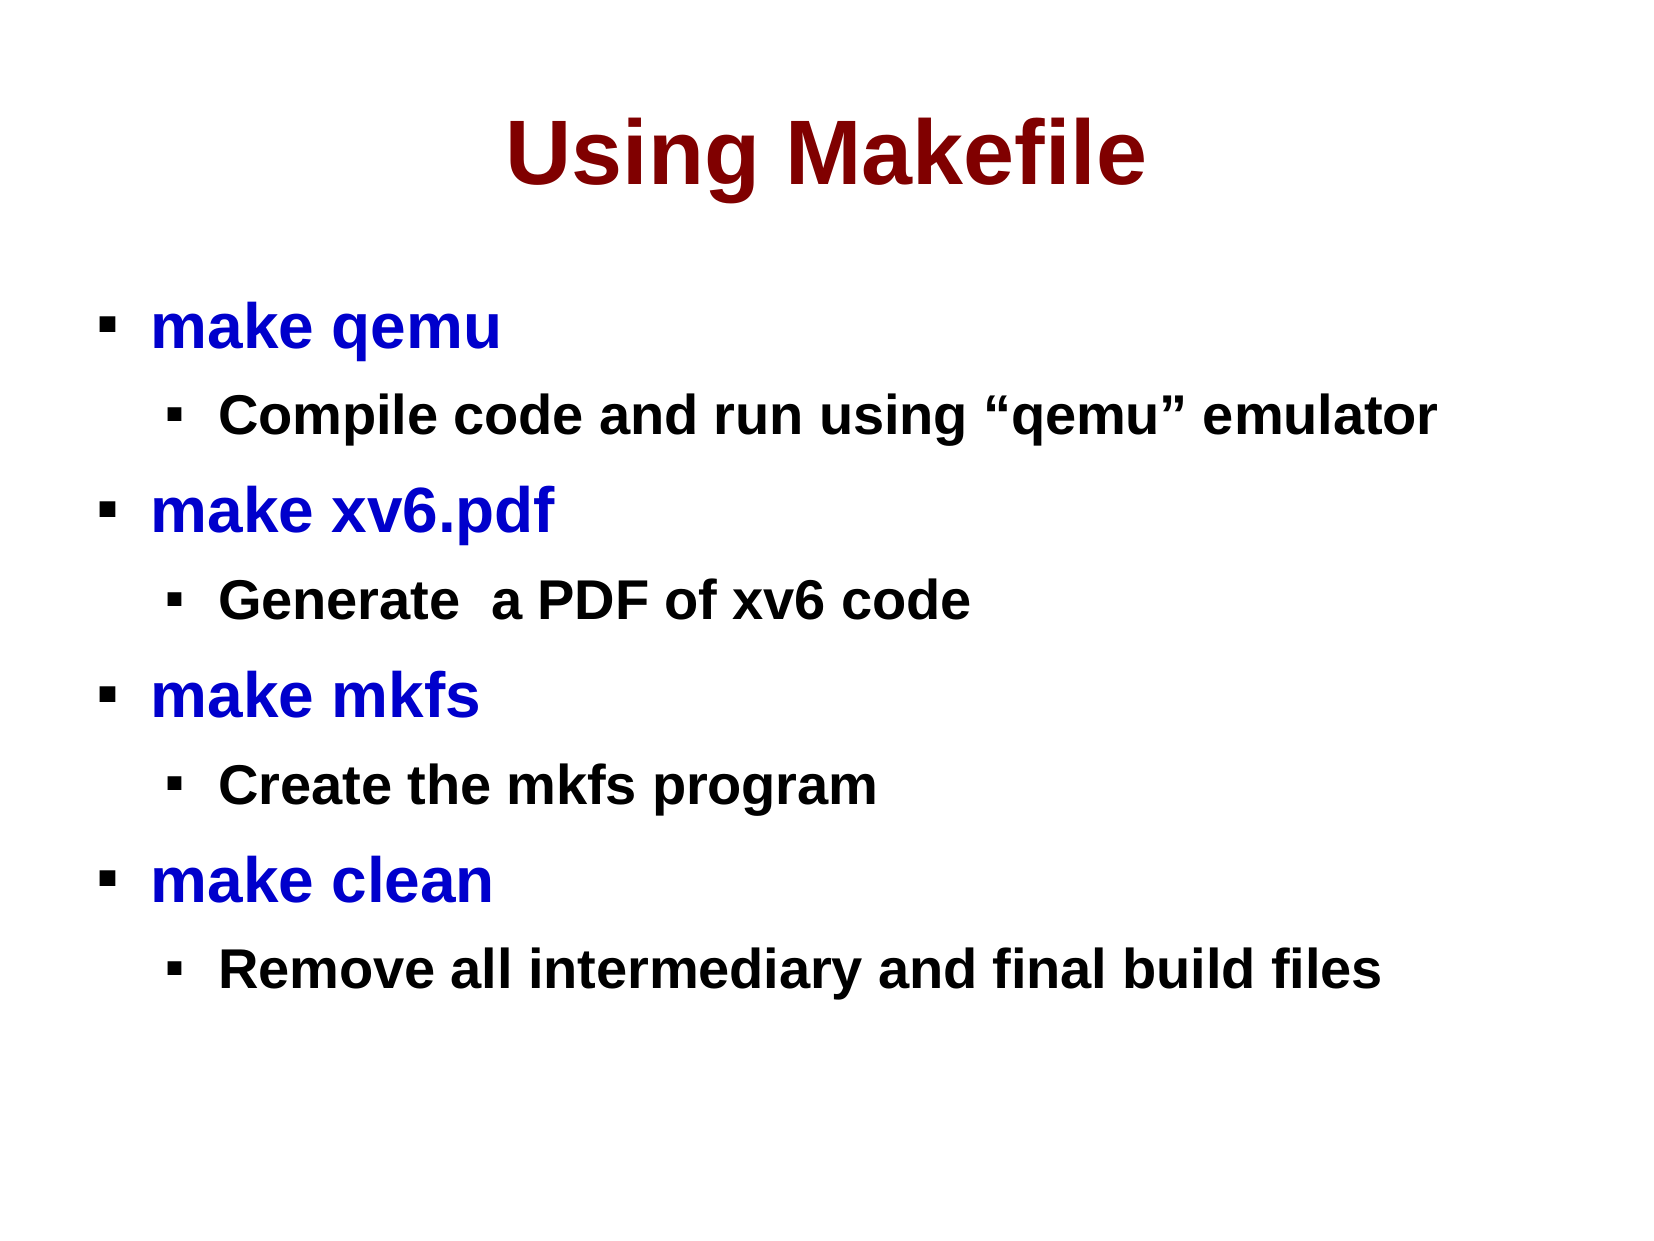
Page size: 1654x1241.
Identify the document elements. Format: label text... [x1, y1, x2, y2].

title Using Makefile [82, 49, 1571, 257]
list make qemu Compile code and run using “qemu” emulator make xv6.pdf Generate a PDF of xv6 code make mkfs Create the mkfs program make clean Remove all intermediary and final build files [82, 290, 1571, 1010]
